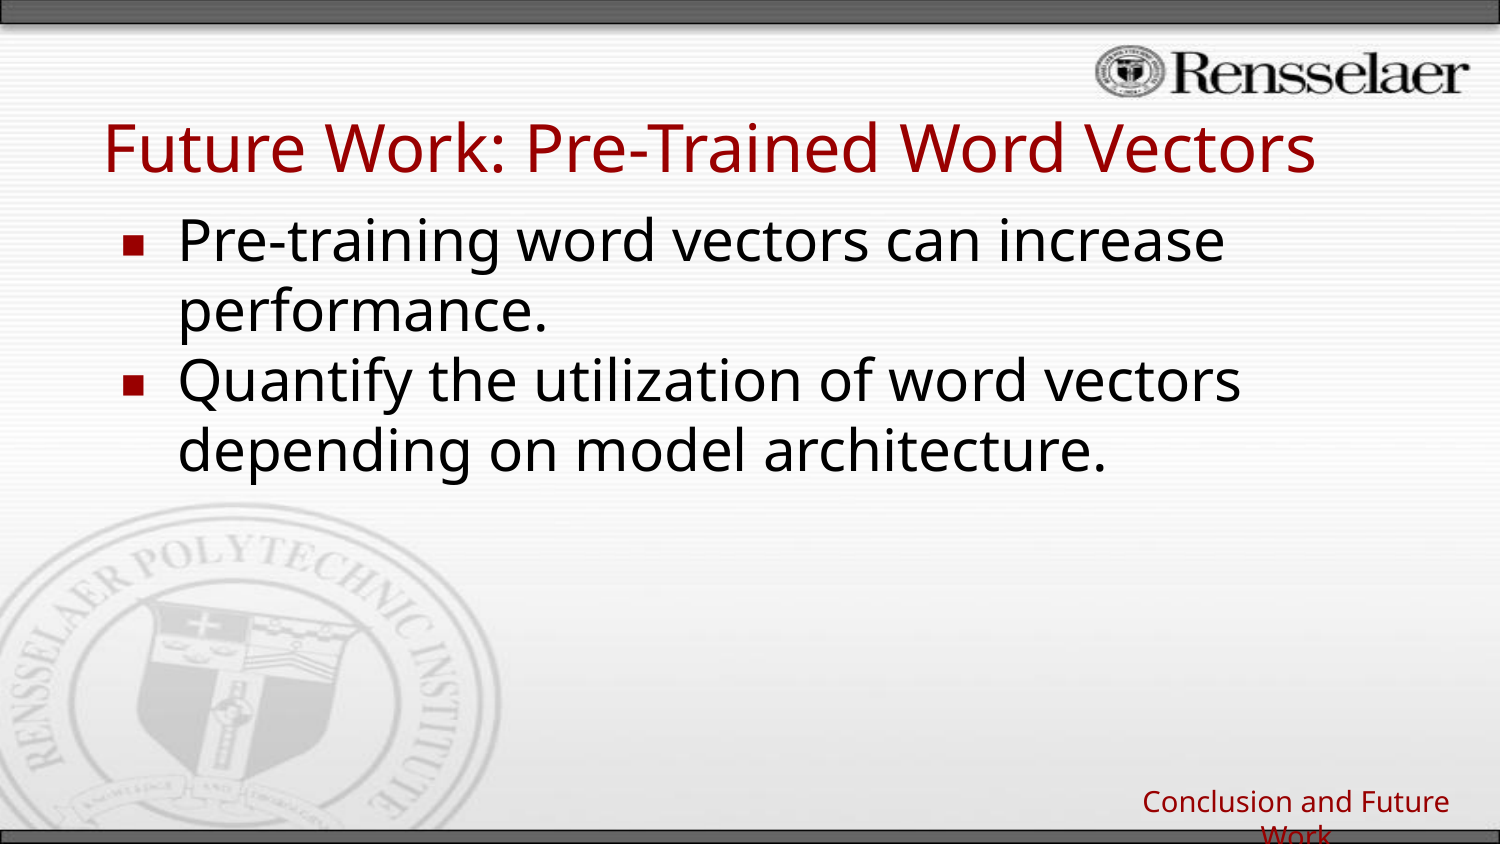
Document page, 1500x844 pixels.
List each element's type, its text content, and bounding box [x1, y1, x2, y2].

title Future Work: Pre-Trained Word Vectors [87, 102, 1413, 188]
picture [1291, 833, 1300, 844]
picture [0, 0, 1500, 844]
text_box Conclusion and Future Work [1092, 768, 1500, 816]
list Pre-training word vectors can increase performance. Quantify the utilization of word vectors depending on model architecture. [87, 187, 1369, 769]
picture [1270, 830, 1277, 844]
